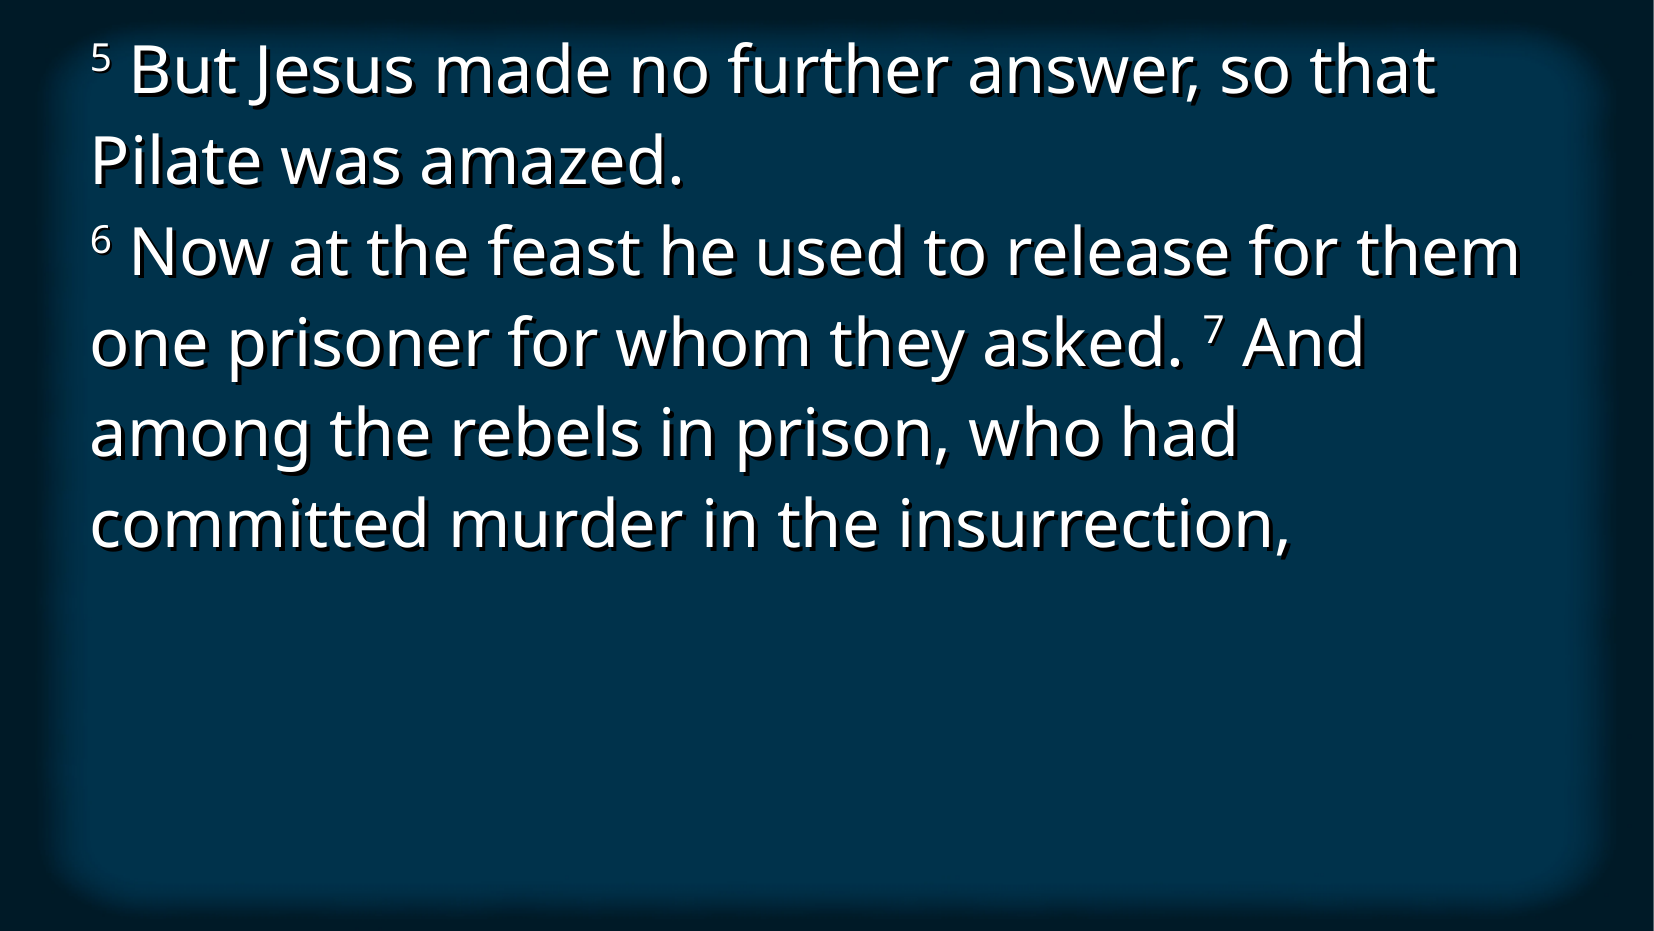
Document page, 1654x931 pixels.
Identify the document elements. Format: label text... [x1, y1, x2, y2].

picture [0, 0, 1654, 931]
text_box 5 But Jesus made no further answer, so that Pilate was amazed. 6 Now at the feast he used to release for them one prisoner for whom they asked. 7 And among the rebels in prison, who had committed murder in the insurrection, [75, 15, 1576, 563]
